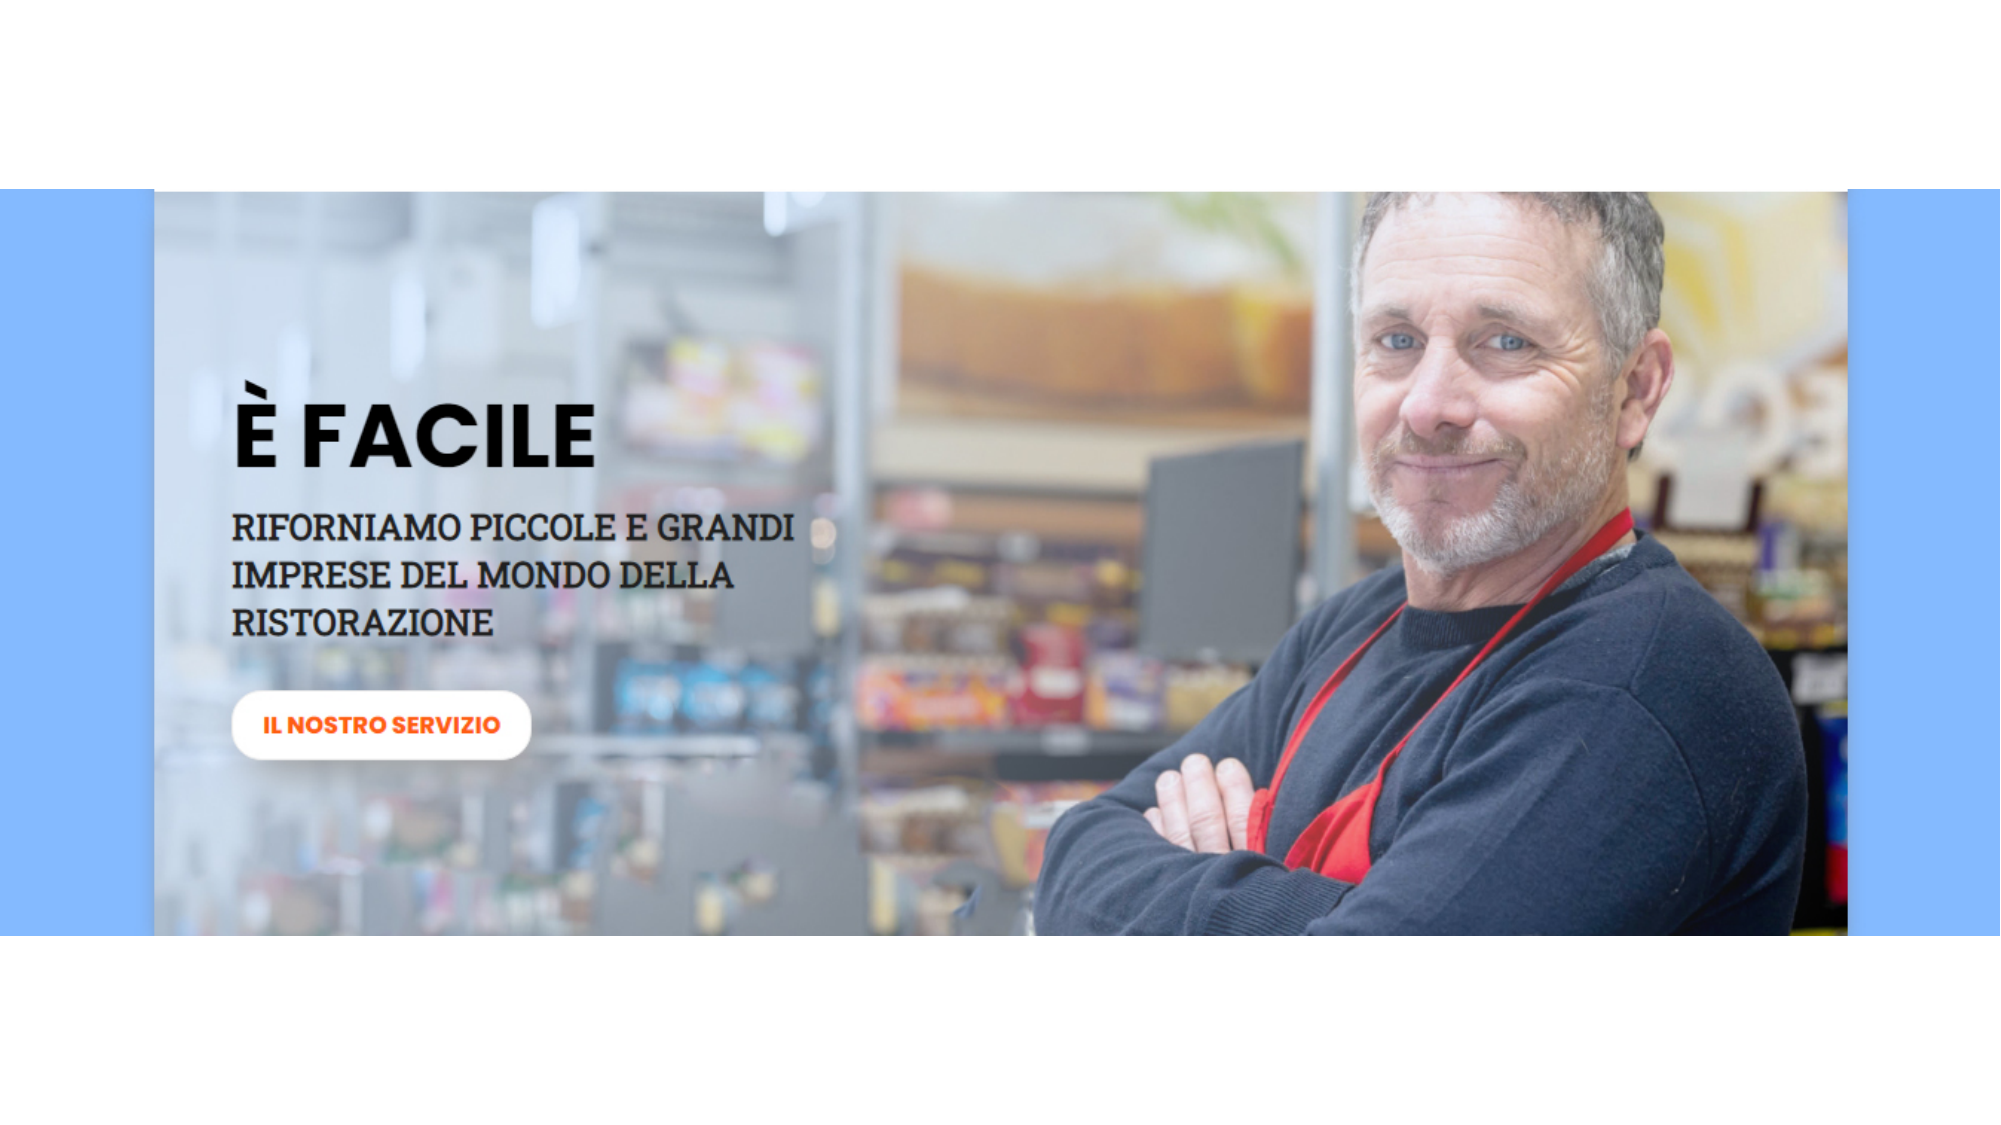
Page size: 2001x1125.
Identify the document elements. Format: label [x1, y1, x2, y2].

picture [0, 189, 2000, 936]
